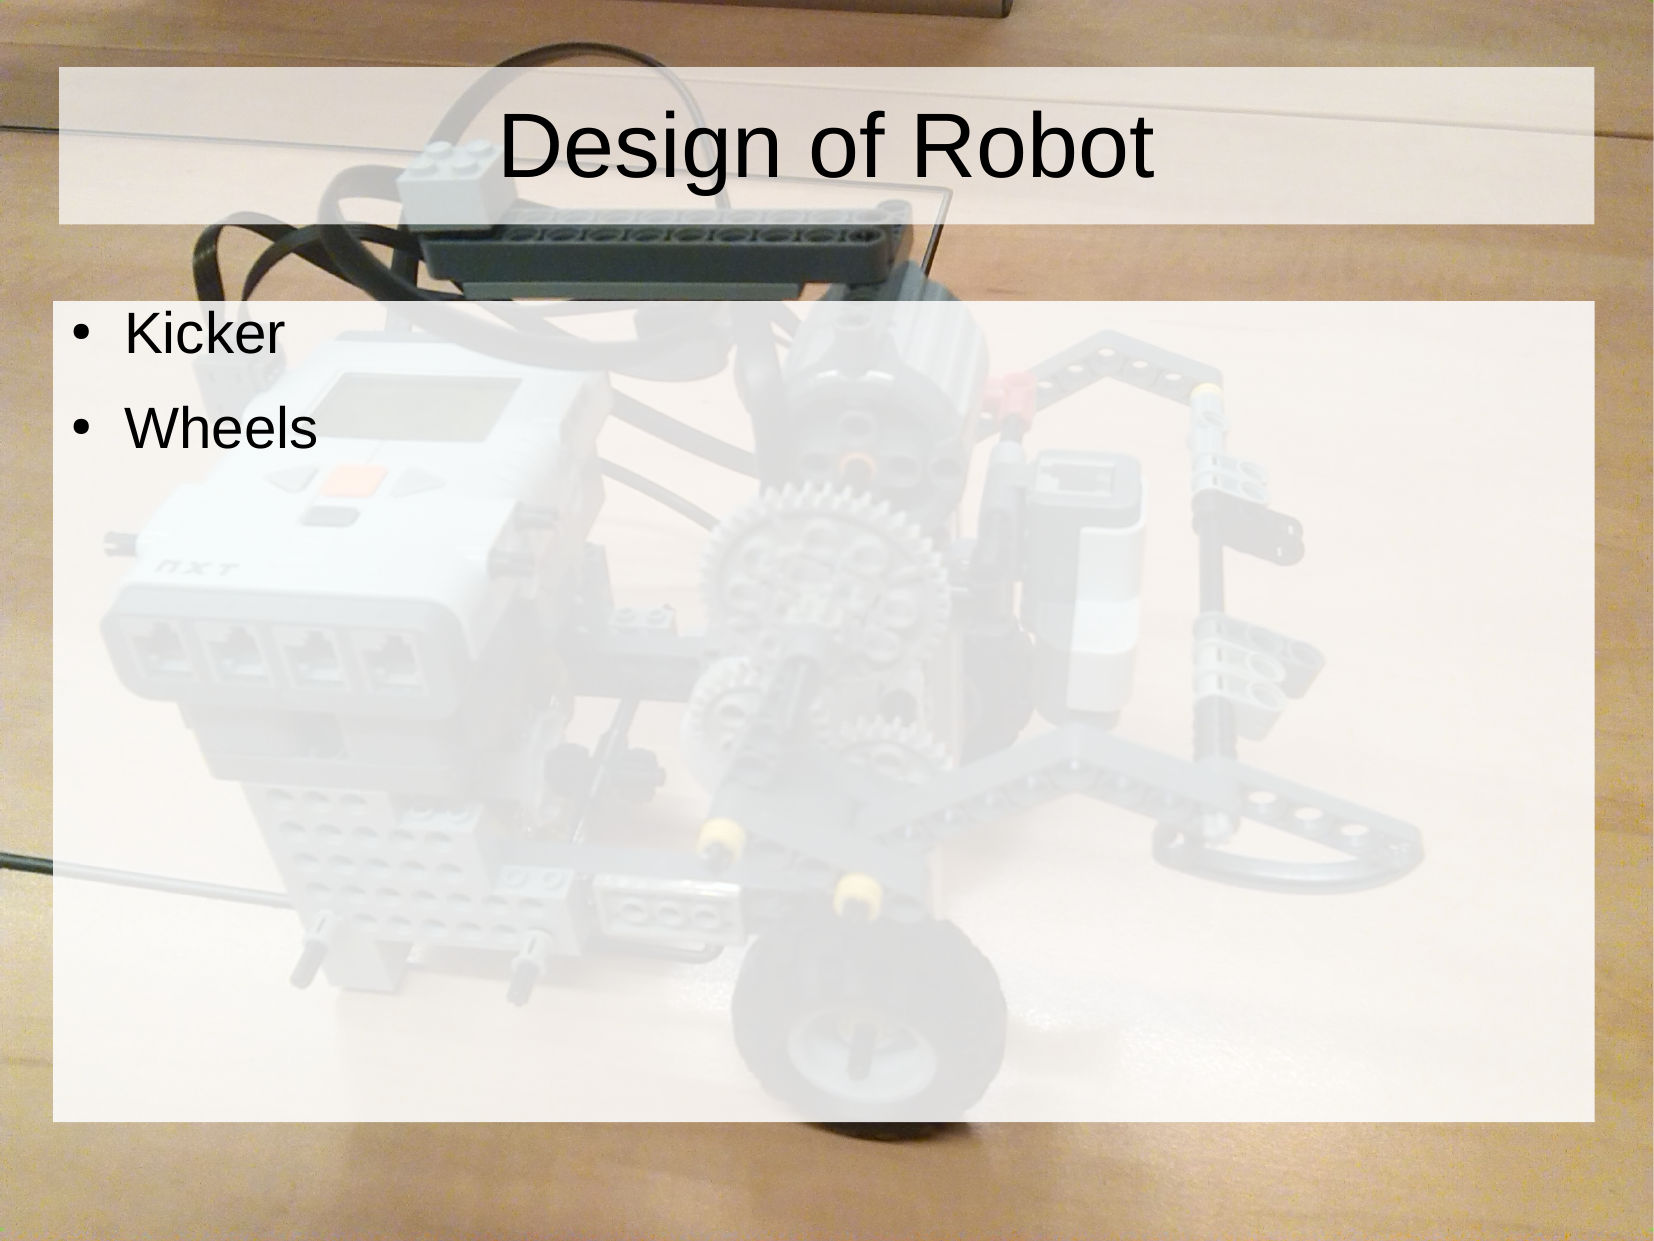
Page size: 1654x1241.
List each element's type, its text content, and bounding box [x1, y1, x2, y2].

title Design of Robot [59, 67, 1595, 225]
list Kicker Wheels [53, 301, 1595, 1123]
picture [0, 0, 1654, 1241]
